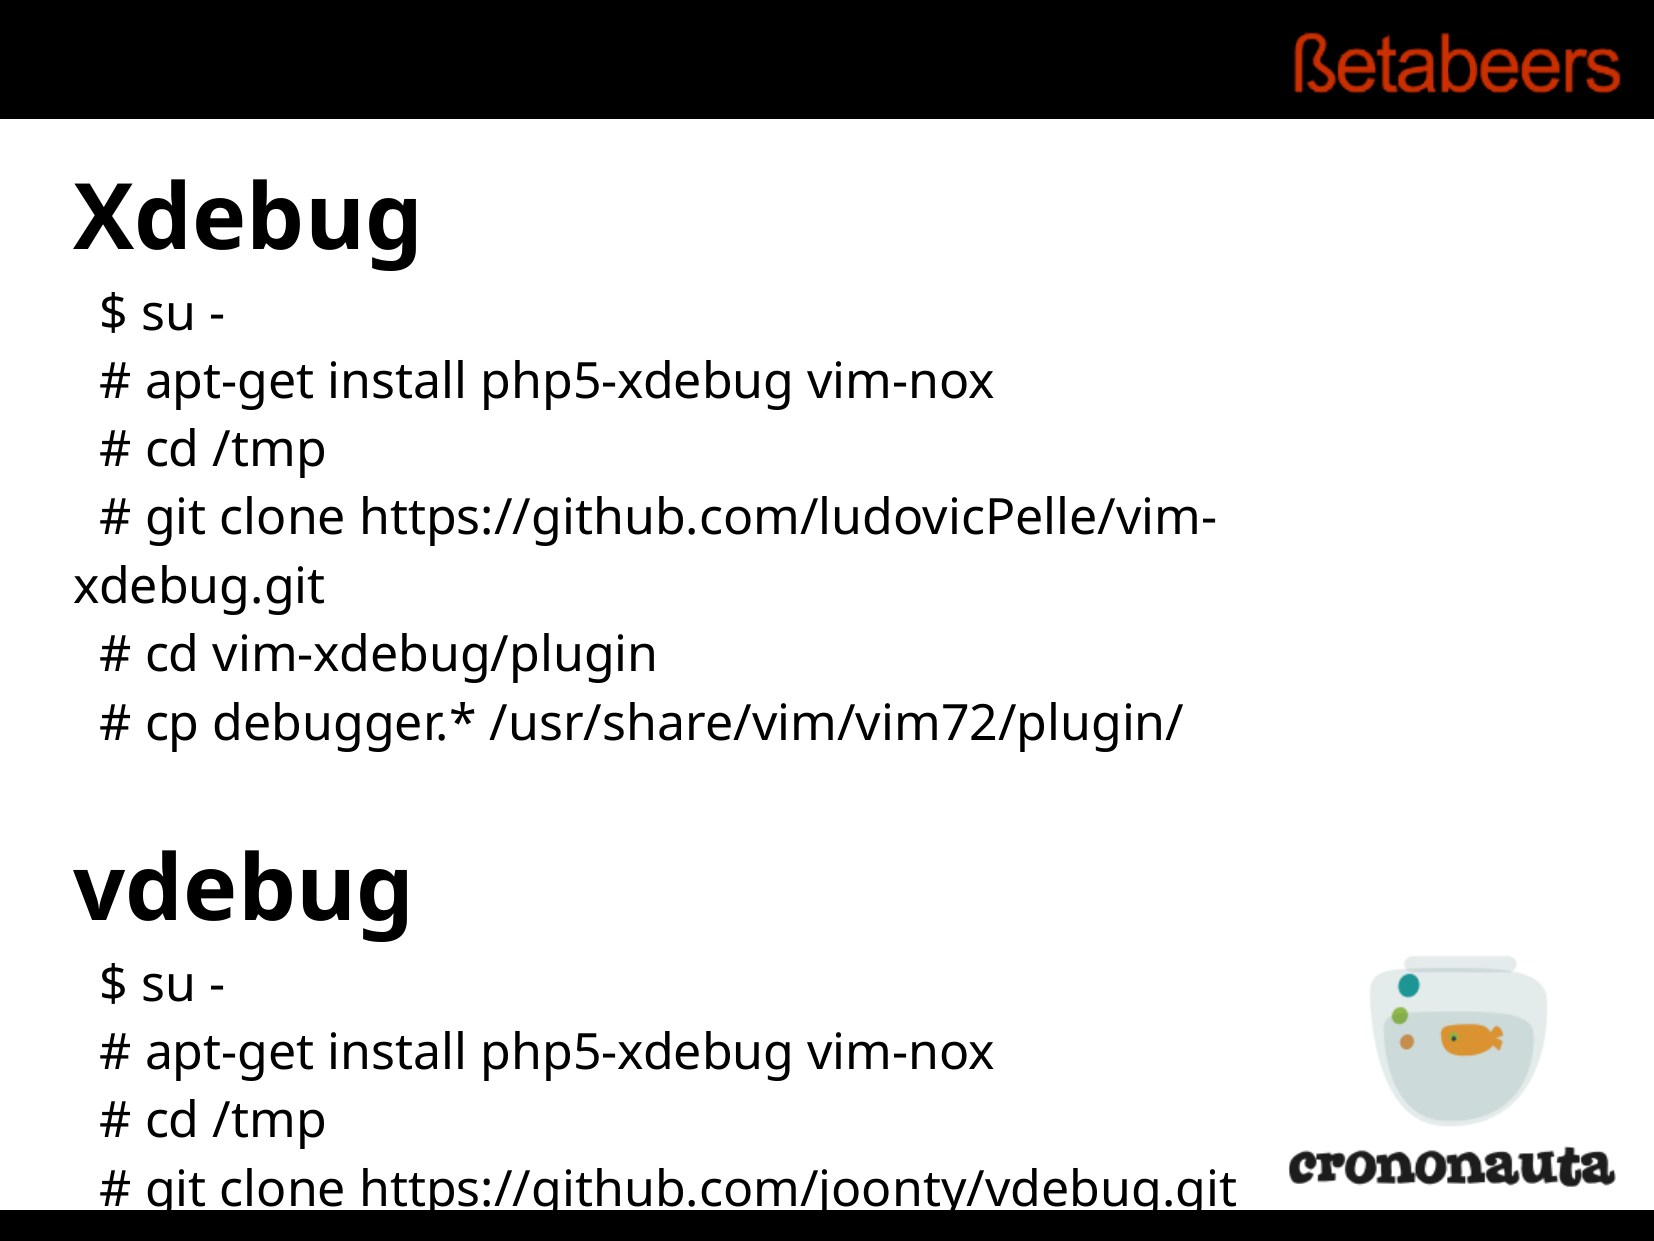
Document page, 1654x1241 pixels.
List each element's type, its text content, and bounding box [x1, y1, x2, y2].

picture [1290, 29, 1625, 101]
text_box Xdebug $ su - # apt-get install php5-xdebug vim-nox # cd /tmp # git clone https://github.com/ludovicPelle/vim-xdebug.git # cd vim-xdebug/plugin # cp debugger.* /usr/share/vim/vim72/plugin/ vdebug $ su - # apt-get install php5-xdebug vim-nox # cd /tmp # git clone https://github.com/joonty/vdebug.git # cp -ra vdebug/plugin/. /usr/share/vim/vim72/plugin/ # cp -ra vdebug/syntax/. /usr/share/vim/vim72/syntax/ [59, 144, 1447, 1093]
picture [1240, 944, 1637, 1196]
